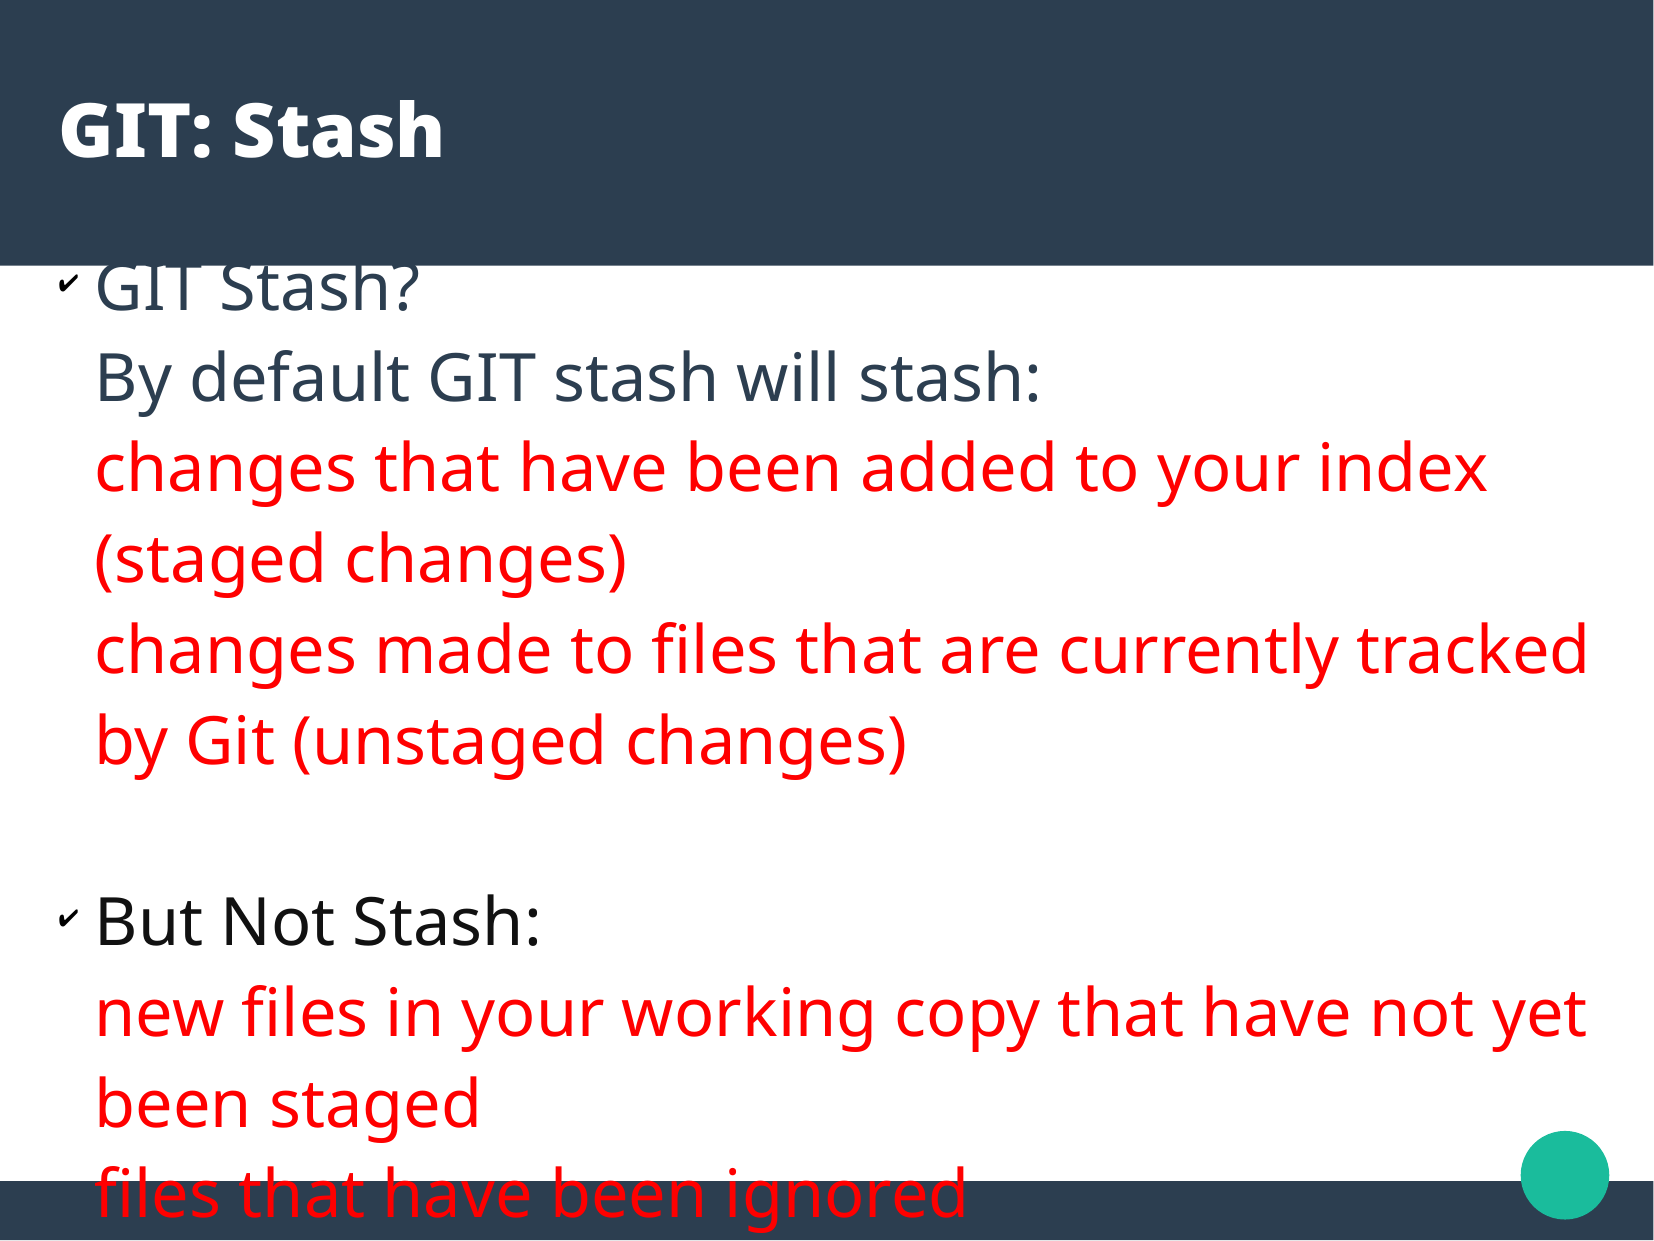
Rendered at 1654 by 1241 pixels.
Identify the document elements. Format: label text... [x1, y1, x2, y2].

title GIT: Stash [59, 40, 1595, 216]
subtitle GIT Stash? By default GIT stash will stash: changes that have been added to your index (staged changes) changes made to files that are currently tracked by Git (unstaged changes) But Not Stash: new files in your working copy that have not yet been staged files that have been ignored [59, 271, 1595, 1205]
